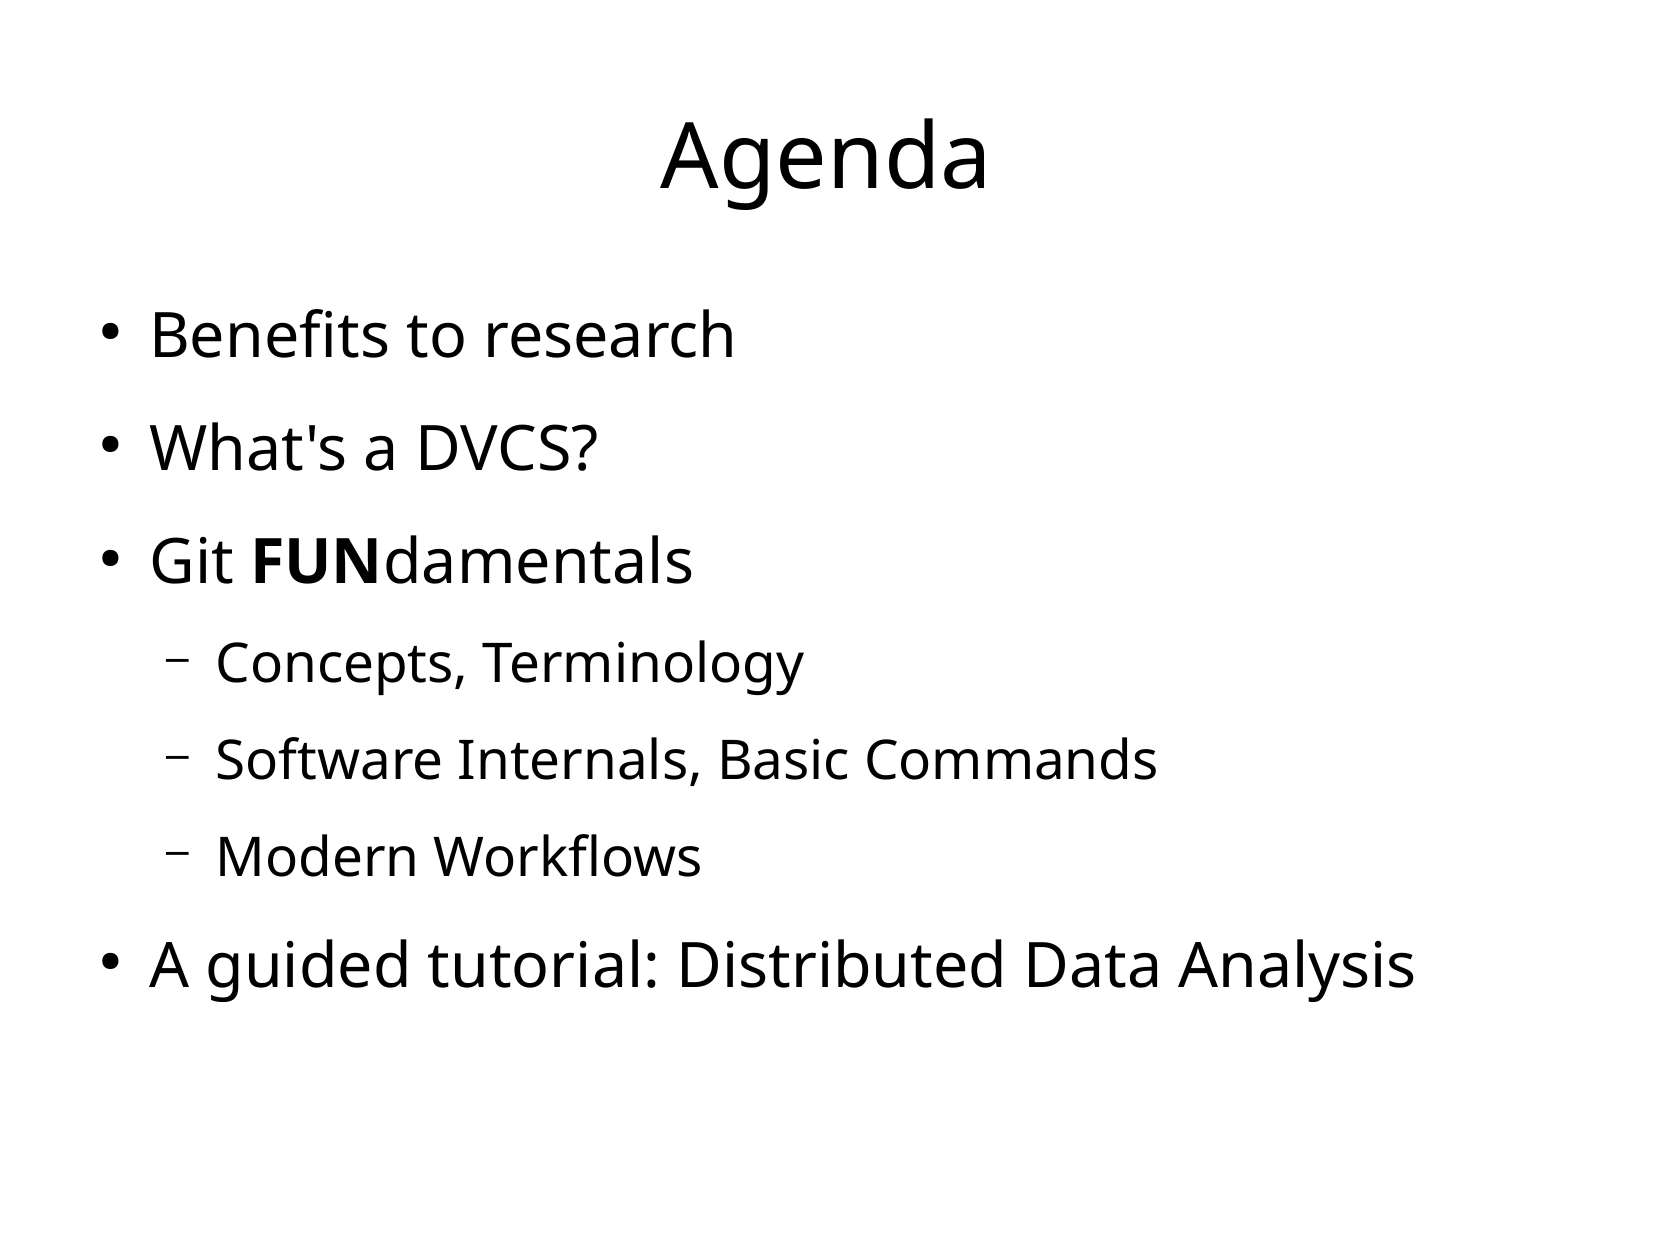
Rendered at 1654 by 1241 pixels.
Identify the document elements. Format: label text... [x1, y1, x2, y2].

list Benefits to research What's a DVCS? Git FUNdamentals Concepts, Terminology Software Internals, Basic Commands Modern Workflows A guided tutorial: Distributed Data Analysis [82, 290, 1571, 1010]
title Agenda [82, 49, 1571, 257]
